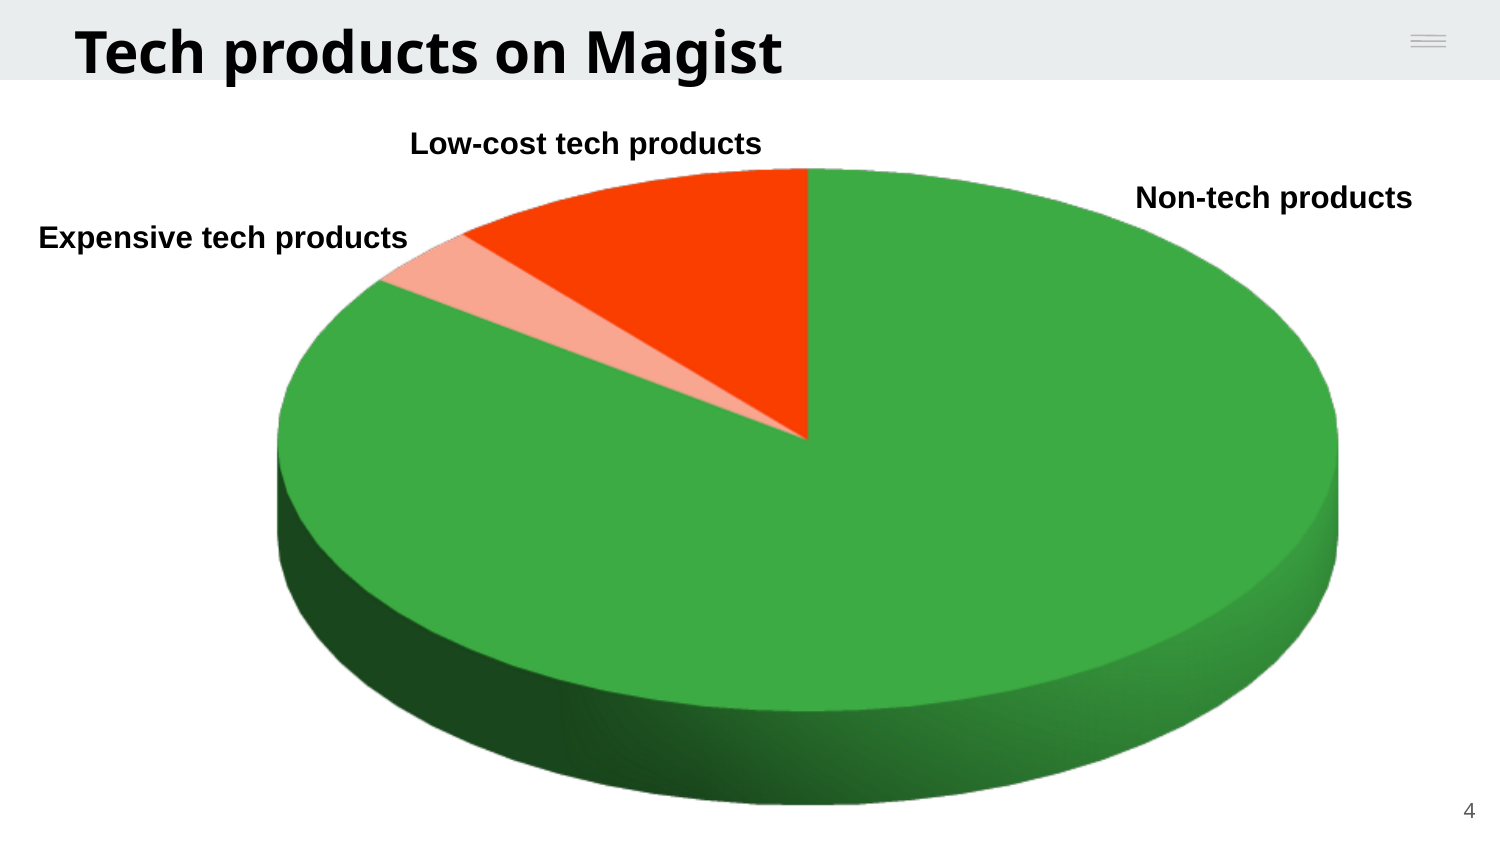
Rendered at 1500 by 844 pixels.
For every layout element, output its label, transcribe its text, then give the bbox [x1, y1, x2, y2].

slide_number <number> [1400, 779, 1491, 844]
text_box Low-cost tech products [394, 108, 887, 176]
title Tech products on Magist [59, 0, 1321, 88]
picture [218, 156, 1398, 822]
list Non-tech products [1120, 157, 1500, 245]
list Expensive tech products [23, 196, 439, 285]
